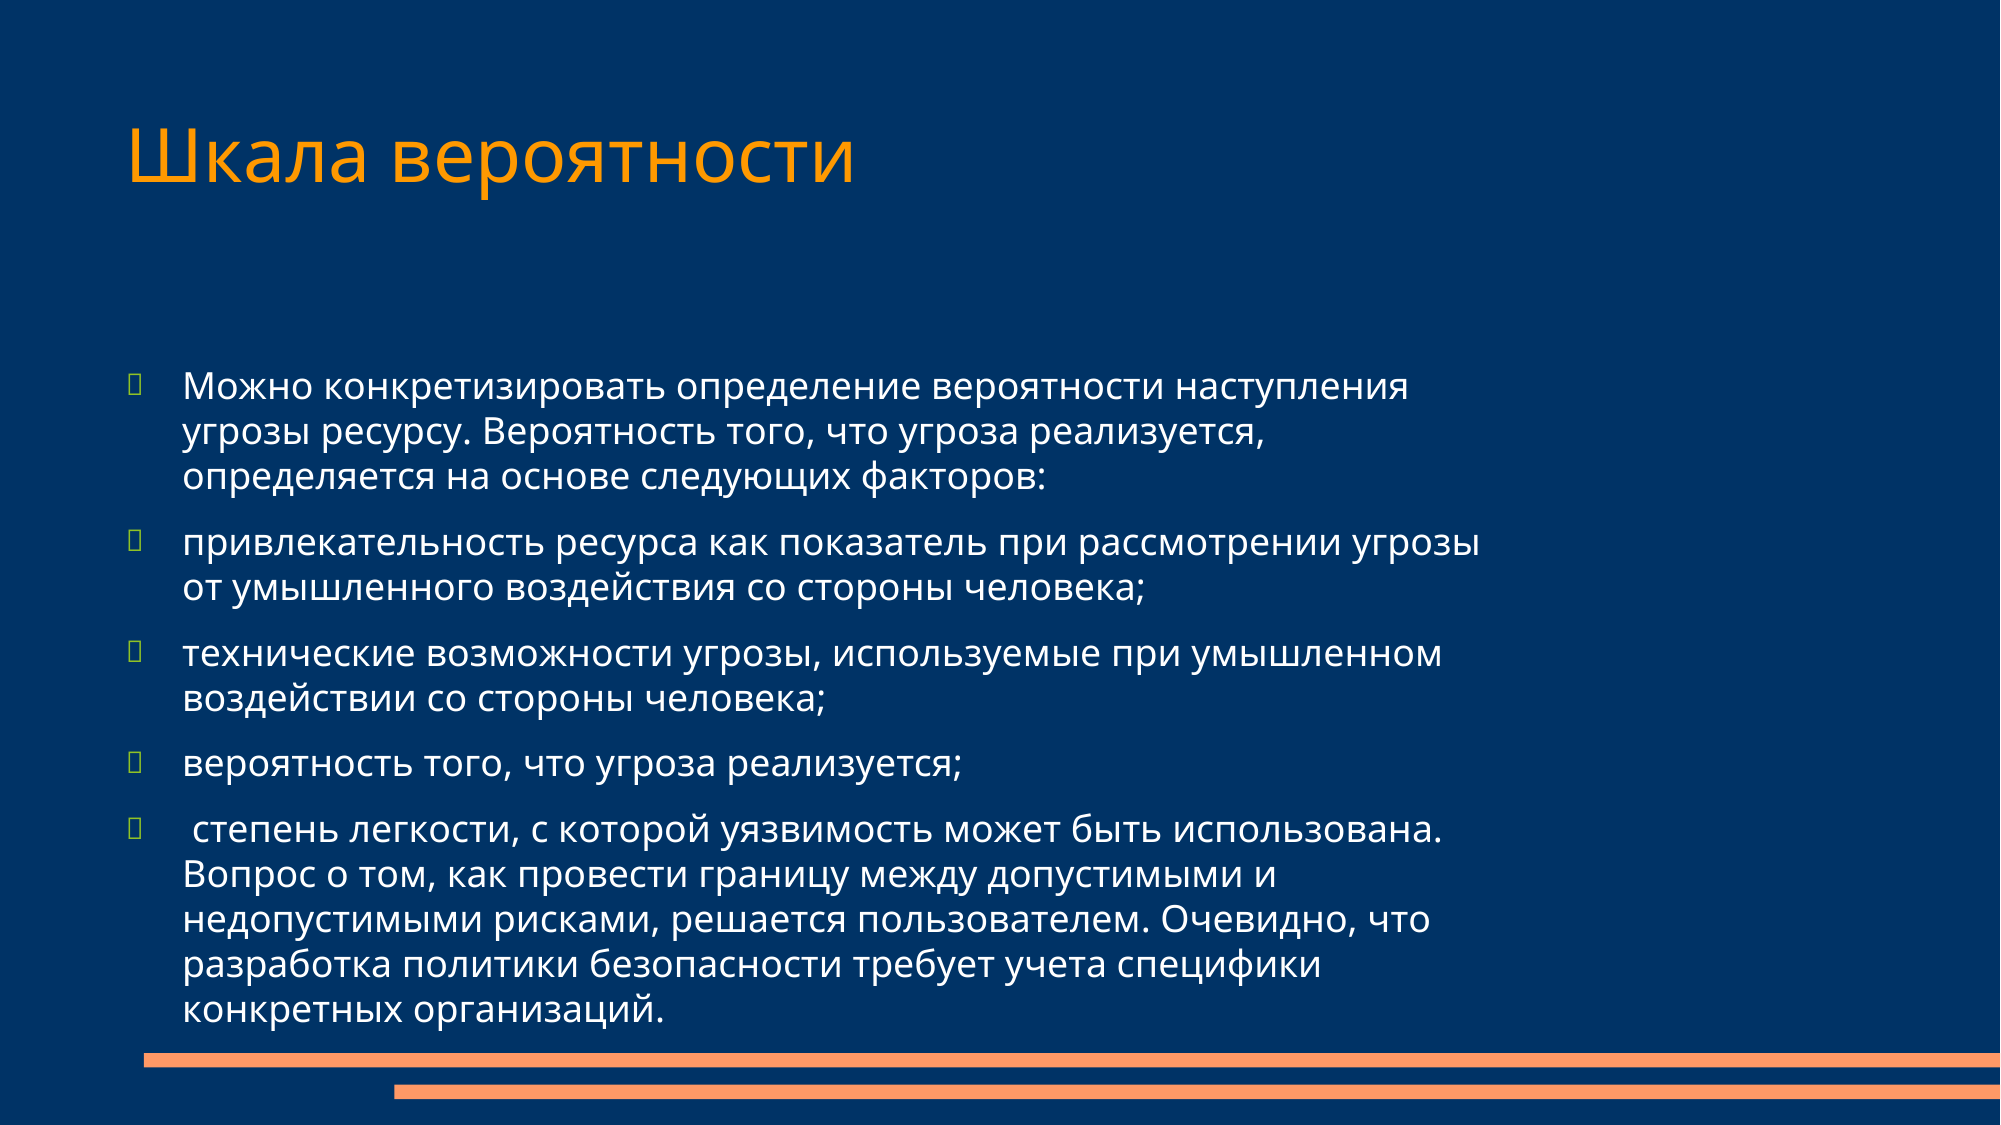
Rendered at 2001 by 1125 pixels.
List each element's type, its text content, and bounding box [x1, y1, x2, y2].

list Можно конкретизировать определение вероятности наступления угрозы ресурсу. Вероятность того, что угроза реализуется, определяется на основе следующих факторов: привлекательность ресурса как показатель при рассмотрении угрозы от умышленного воздействия со стороны человека; технические возможности угрозы, используемые при умышленном воздействии со стороны человека; вероятность того, что угроза реализуется; степень легкости, с которой уязвимость может быть использована. Вопрос о том, как провести границу между допустимыми и недопустимыми рисками, решается пользователем. Очевидно, что разработка политики безопасности требует учета специфики конкретных организаций. [111, 354, 1522, 992]
title Шкала вероятности [111, 99, 1522, 317]
